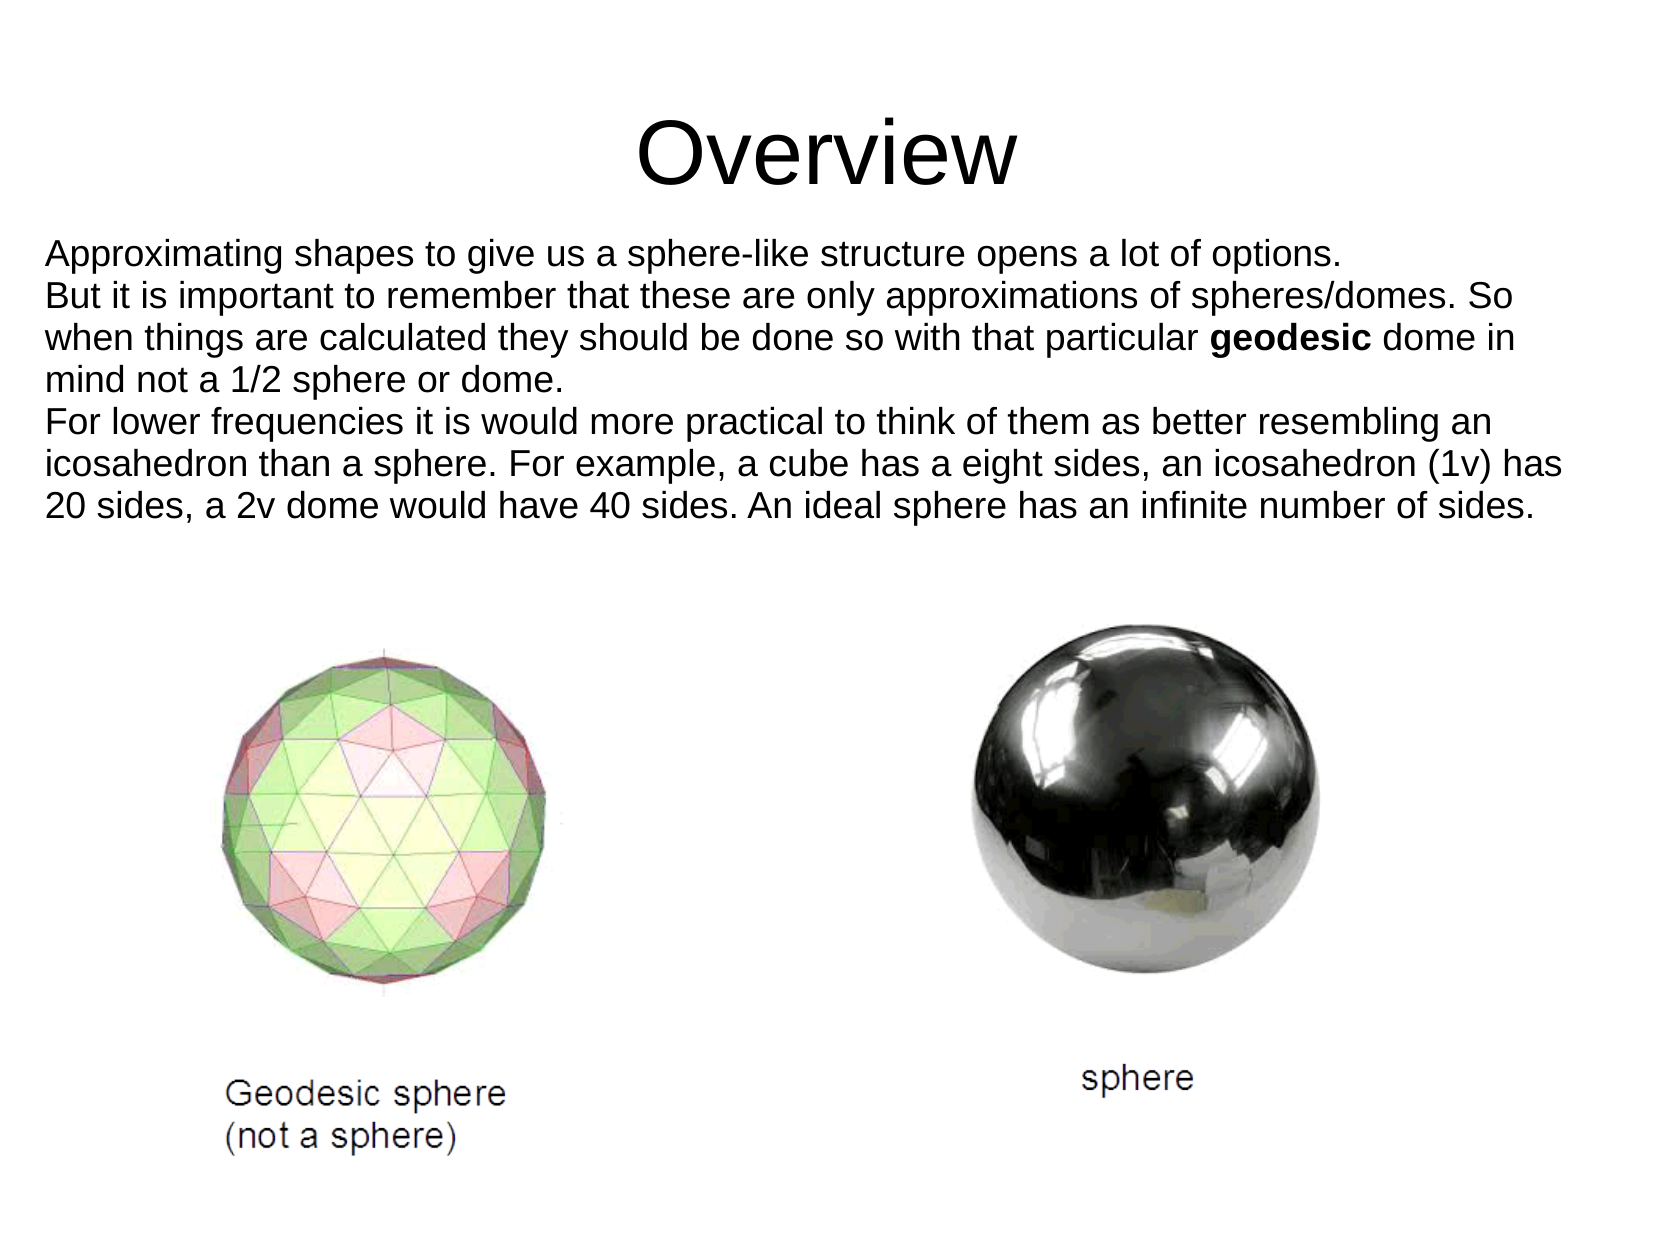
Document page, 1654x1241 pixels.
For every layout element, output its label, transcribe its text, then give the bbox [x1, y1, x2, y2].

title Overview [82, 49, 1571, 225]
text_box Approximating shapes to give us a sphere-like structure opens a lot of options. But it is important to remember that these are only approximations of spheres/domes. So when things are calculated they should be done so with that particular geodesic dome in mind not a 1/2 sphere or dome. For lower frequencies it is would more practical to think of them as better resembling an icosahedron than a sphere. For example, a cube has a eight sides, an icosahedron (1v) has 20 sides, a 2v dome would have 40 sides. An ideal sphere has an infinite number of sides. [30, 225, 1606, 997]
picture [210, 623, 1381, 1164]
